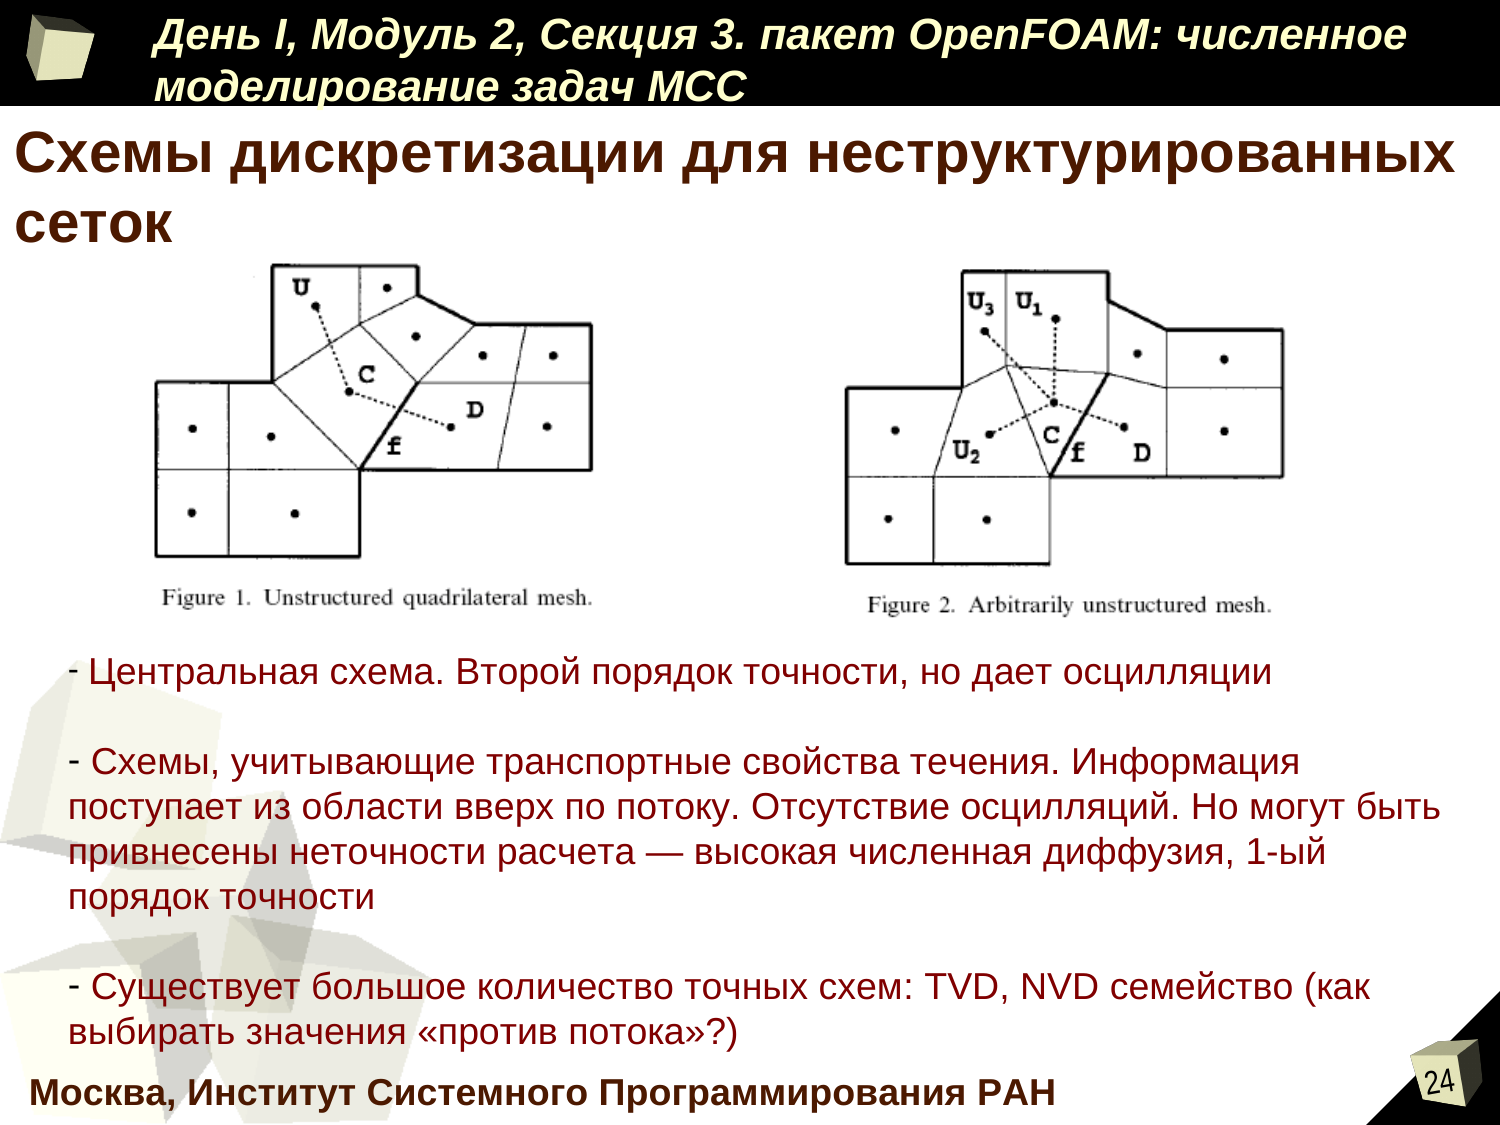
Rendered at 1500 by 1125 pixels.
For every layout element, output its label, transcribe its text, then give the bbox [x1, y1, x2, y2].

text_box Схемы дискретизации для неструктурированных сеток [0, 106, 1500, 262]
picture [100, 262, 659, 635]
picture [773, 262, 1362, 622]
text_box Центральная схема. Второй порядок точности, но дает осцилляции Схемы, учитывающие транспортные свойства течения. Информация поступает из области вверх по потоку. Отсутствие осцилляций. Но могут быть привнесены неточности расчета — высокая численная диффузия, 1-ый порядок точности Существует большое количество точных схем: TVD, NVD семейство (как выбирать значения «против потока»?) [53, 639, 1483, 1105]
picture [0, 659, 433, 1125]
